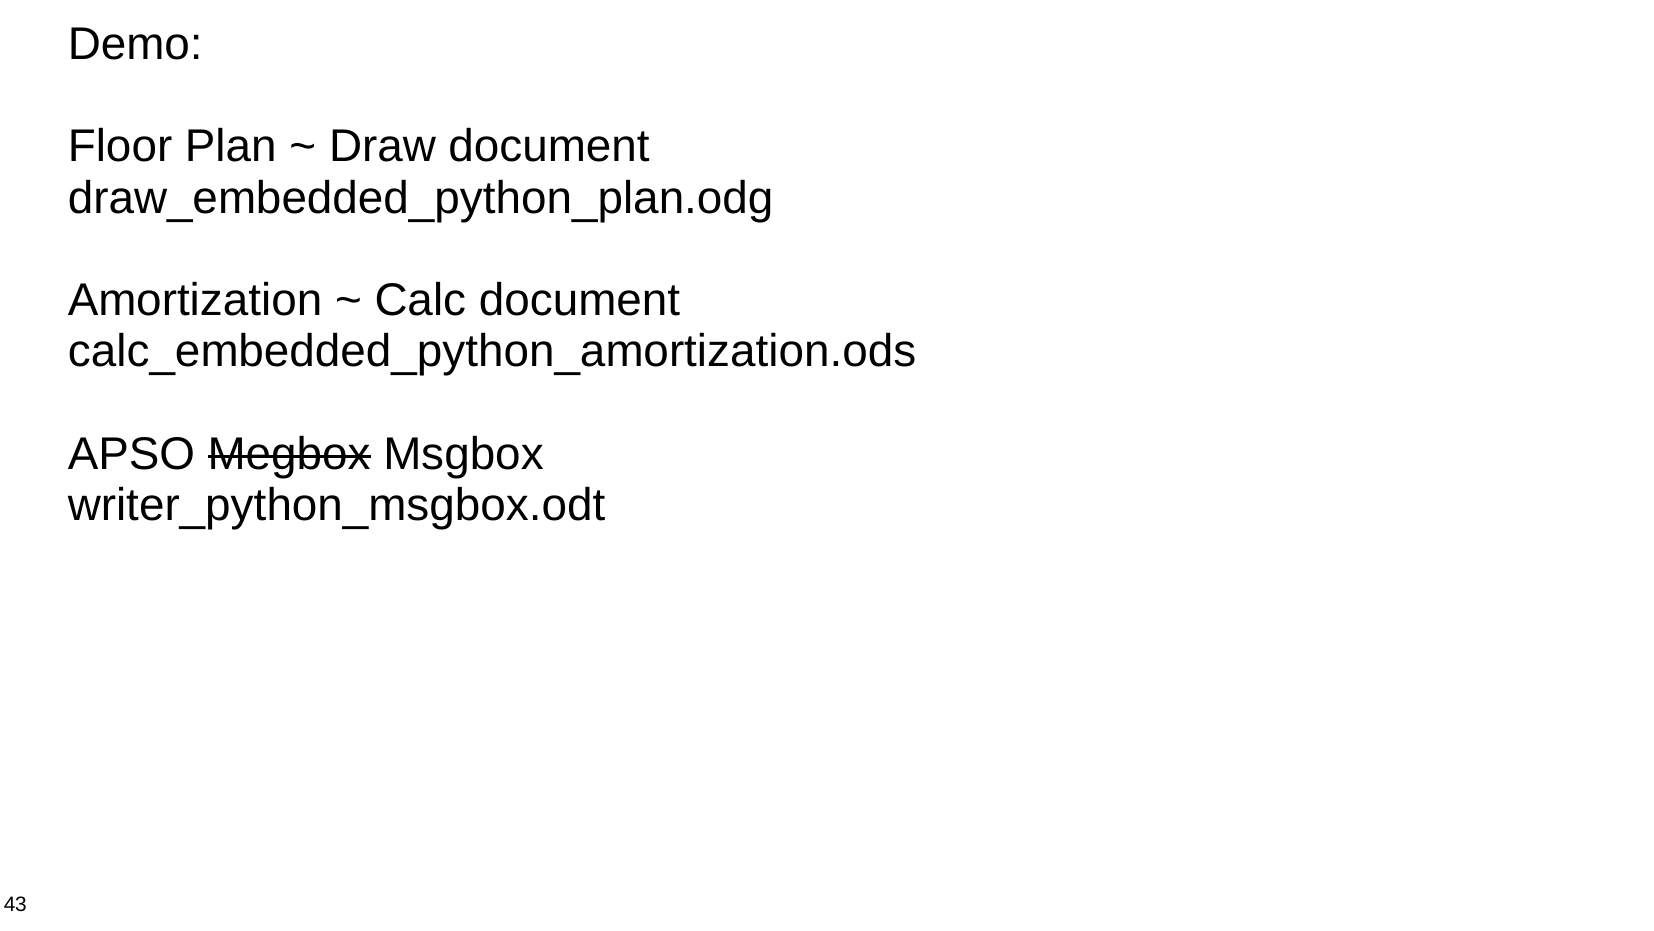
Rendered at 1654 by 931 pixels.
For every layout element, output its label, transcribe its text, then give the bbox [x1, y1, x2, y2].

subtitle Demo: Floor Plan ~ Draw document draw_embedded_python_plan.odg Amortization ~ Calc document calc_embedded_python_amortization.ods APSO Megbox Msgbox writer_python_msgbox.odt [67, 17, 1557, 685]
text_box <number> [0, 885, 113, 924]
